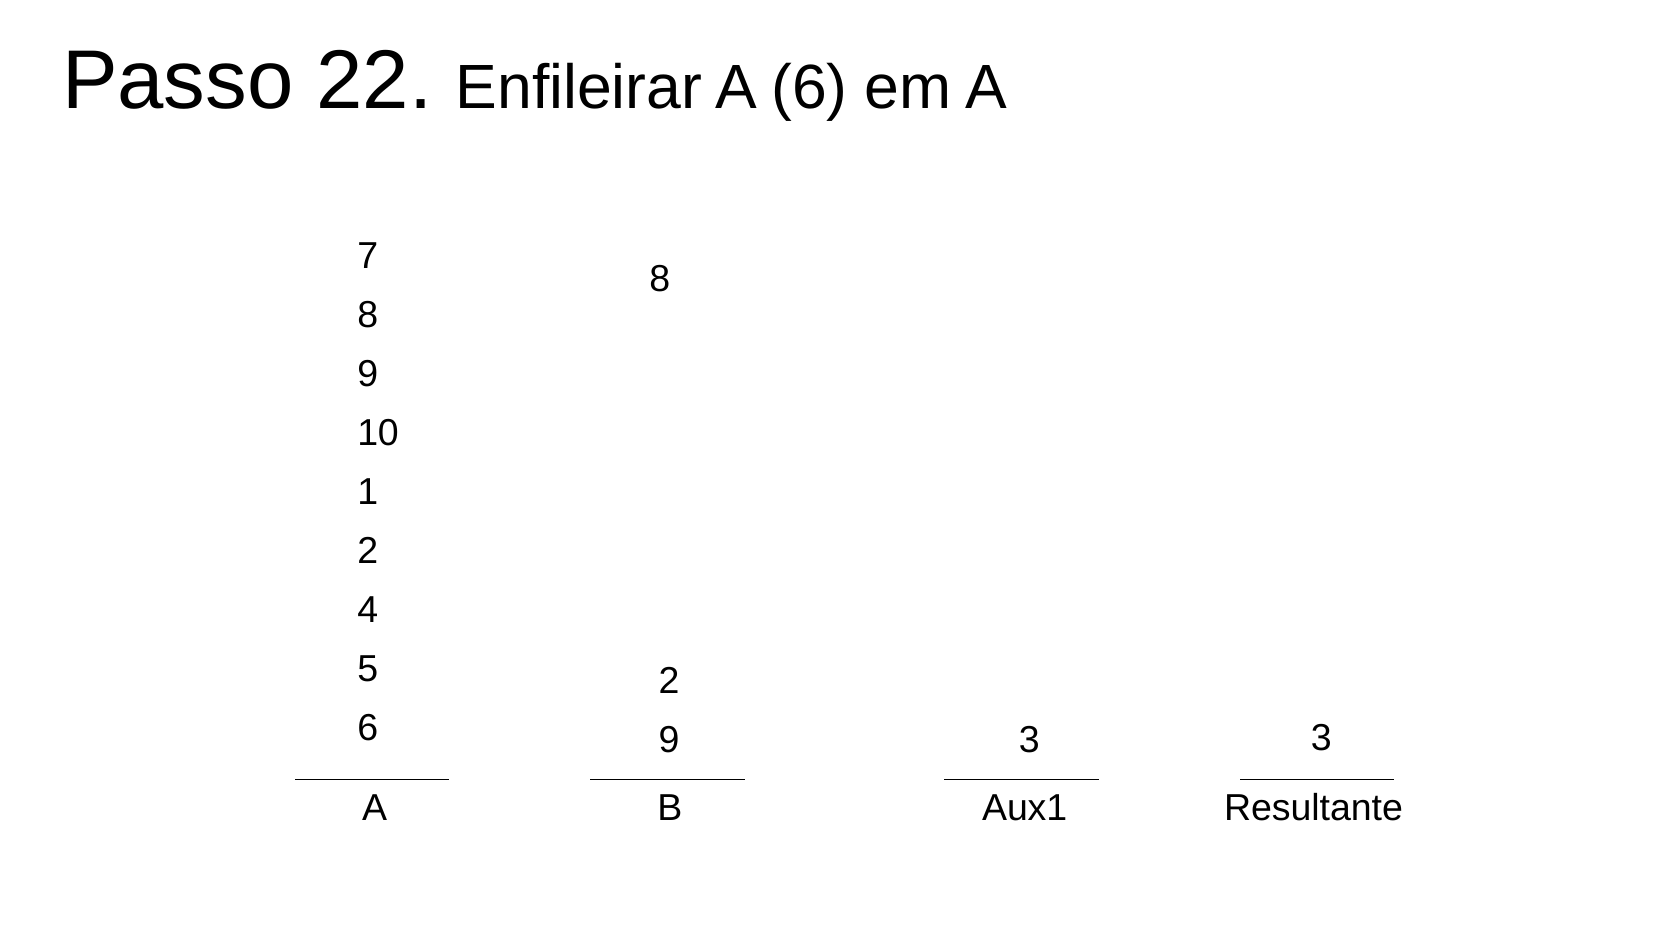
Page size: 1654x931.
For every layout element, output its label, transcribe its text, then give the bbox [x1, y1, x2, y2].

text_box 9 [342, 344, 393, 402]
text_box 10 [342, 403, 426, 461]
text_box B [642, 780, 698, 837]
text_box Resultante [1209, 779, 1418, 837]
text_box 4 [342, 580, 426, 638]
text_box Aux1 [967, 780, 1083, 837]
text_box A [347, 779, 508, 837]
text_box 3 [1296, 708, 1347, 766]
text_box 7 [342, 226, 393, 284]
text_box 8 [342, 285, 393, 343]
text_box 5 [342, 640, 426, 697]
text_box Passo 22. Enfileirar A (6) em A [47, 25, 1607, 274]
text_box 3 [1003, 710, 1055, 768]
text_box 2 [342, 521, 426, 579]
text_box 6 [342, 699, 426, 756]
text_box 2 [643, 651, 695, 709]
text_box 1 [342, 462, 426, 520]
text_box 9 [643, 710, 695, 768]
text_box 8 [634, 250, 686, 308]
